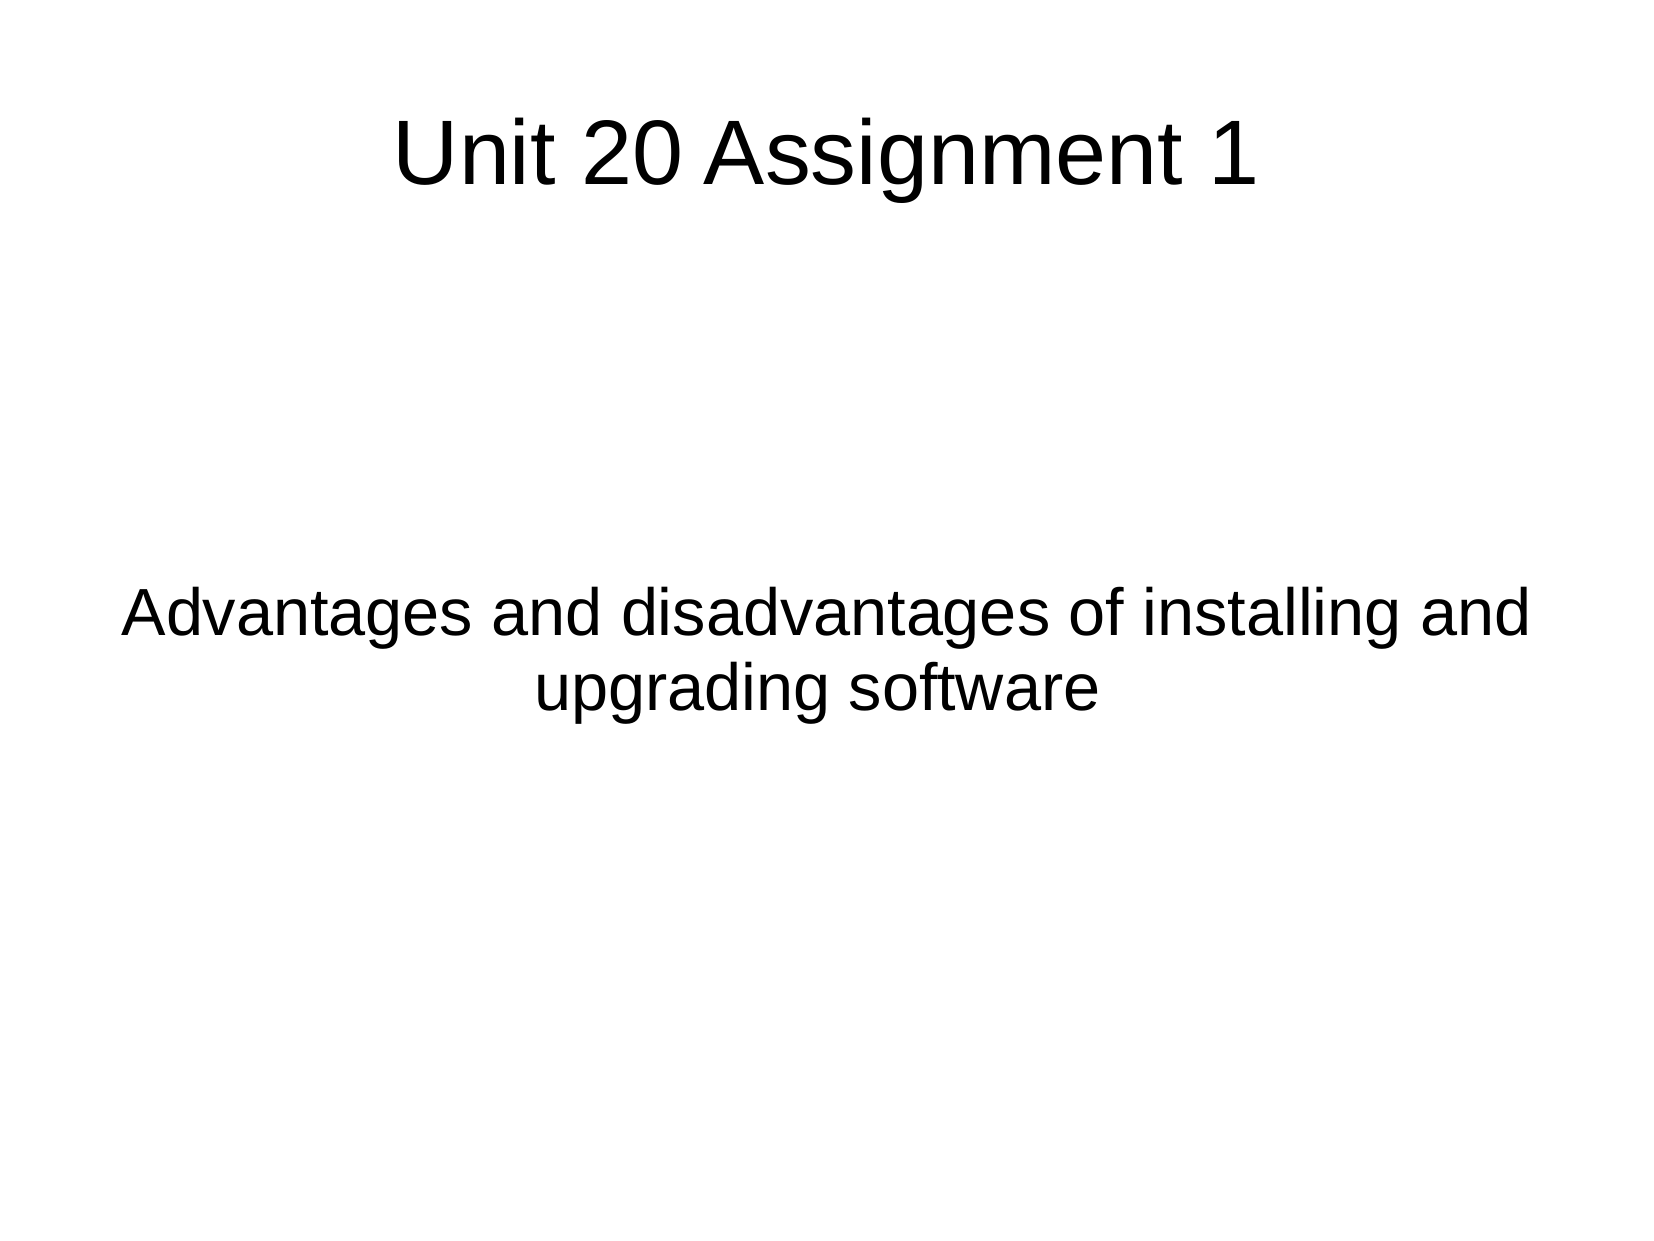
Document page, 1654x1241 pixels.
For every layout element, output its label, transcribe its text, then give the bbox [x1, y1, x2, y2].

title Unit 20 Assignment 1 [82, 49, 1571, 257]
subtitle Advantages and disadvantages of installing and upgrading software [82, 290, 1571, 1010]
